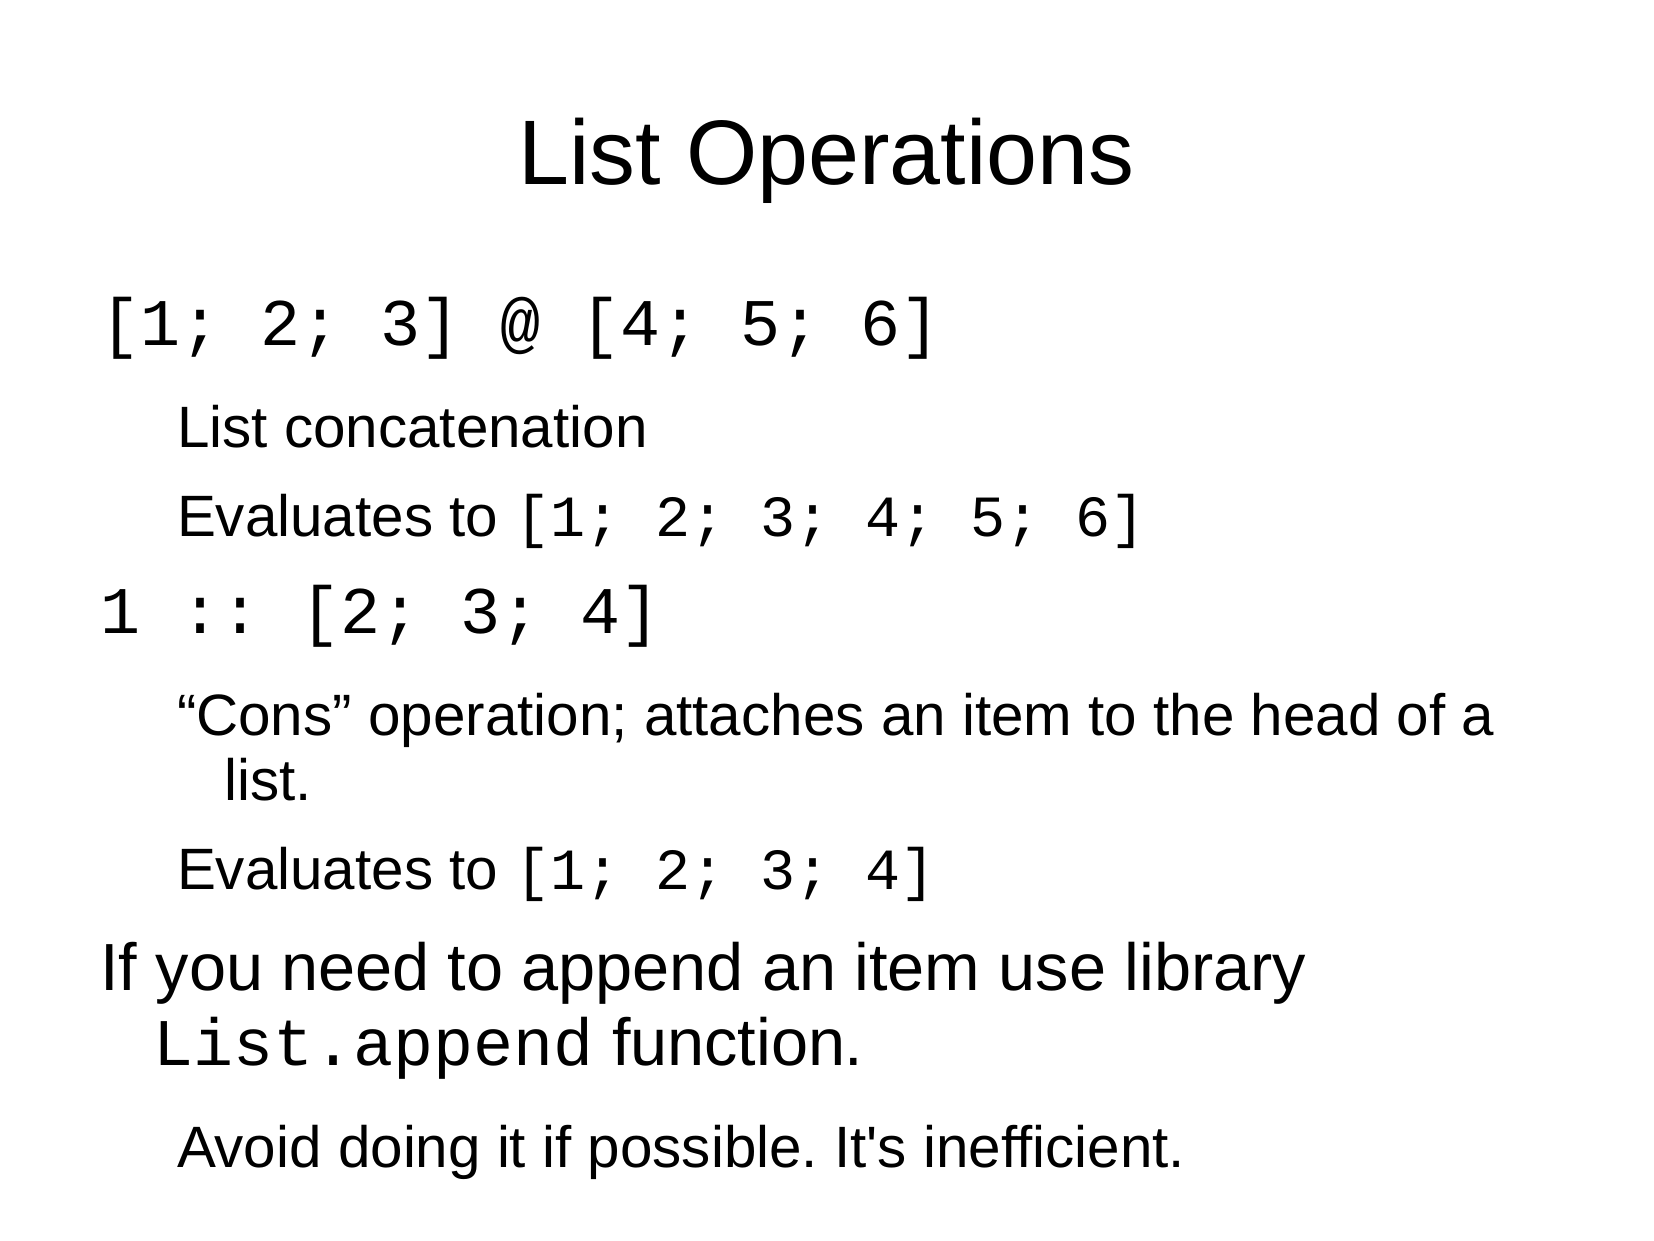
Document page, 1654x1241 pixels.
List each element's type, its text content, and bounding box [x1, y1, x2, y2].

title List Operations [82, 56, 1571, 250]
list [1; 2; 3] @ [4; 5; 6] List concatenation Evaluates to [1; 2; 3; 4; 5; 6] 1 :: [2; 3; 4] “Cons” operation; attaches an item to the head of a list. Evaluates to [1; 2; 3; 4] If you need to append an item use library List.append function. Avoid doing it if possible. It's inefficient. [82, 290, 1571, 1175]
